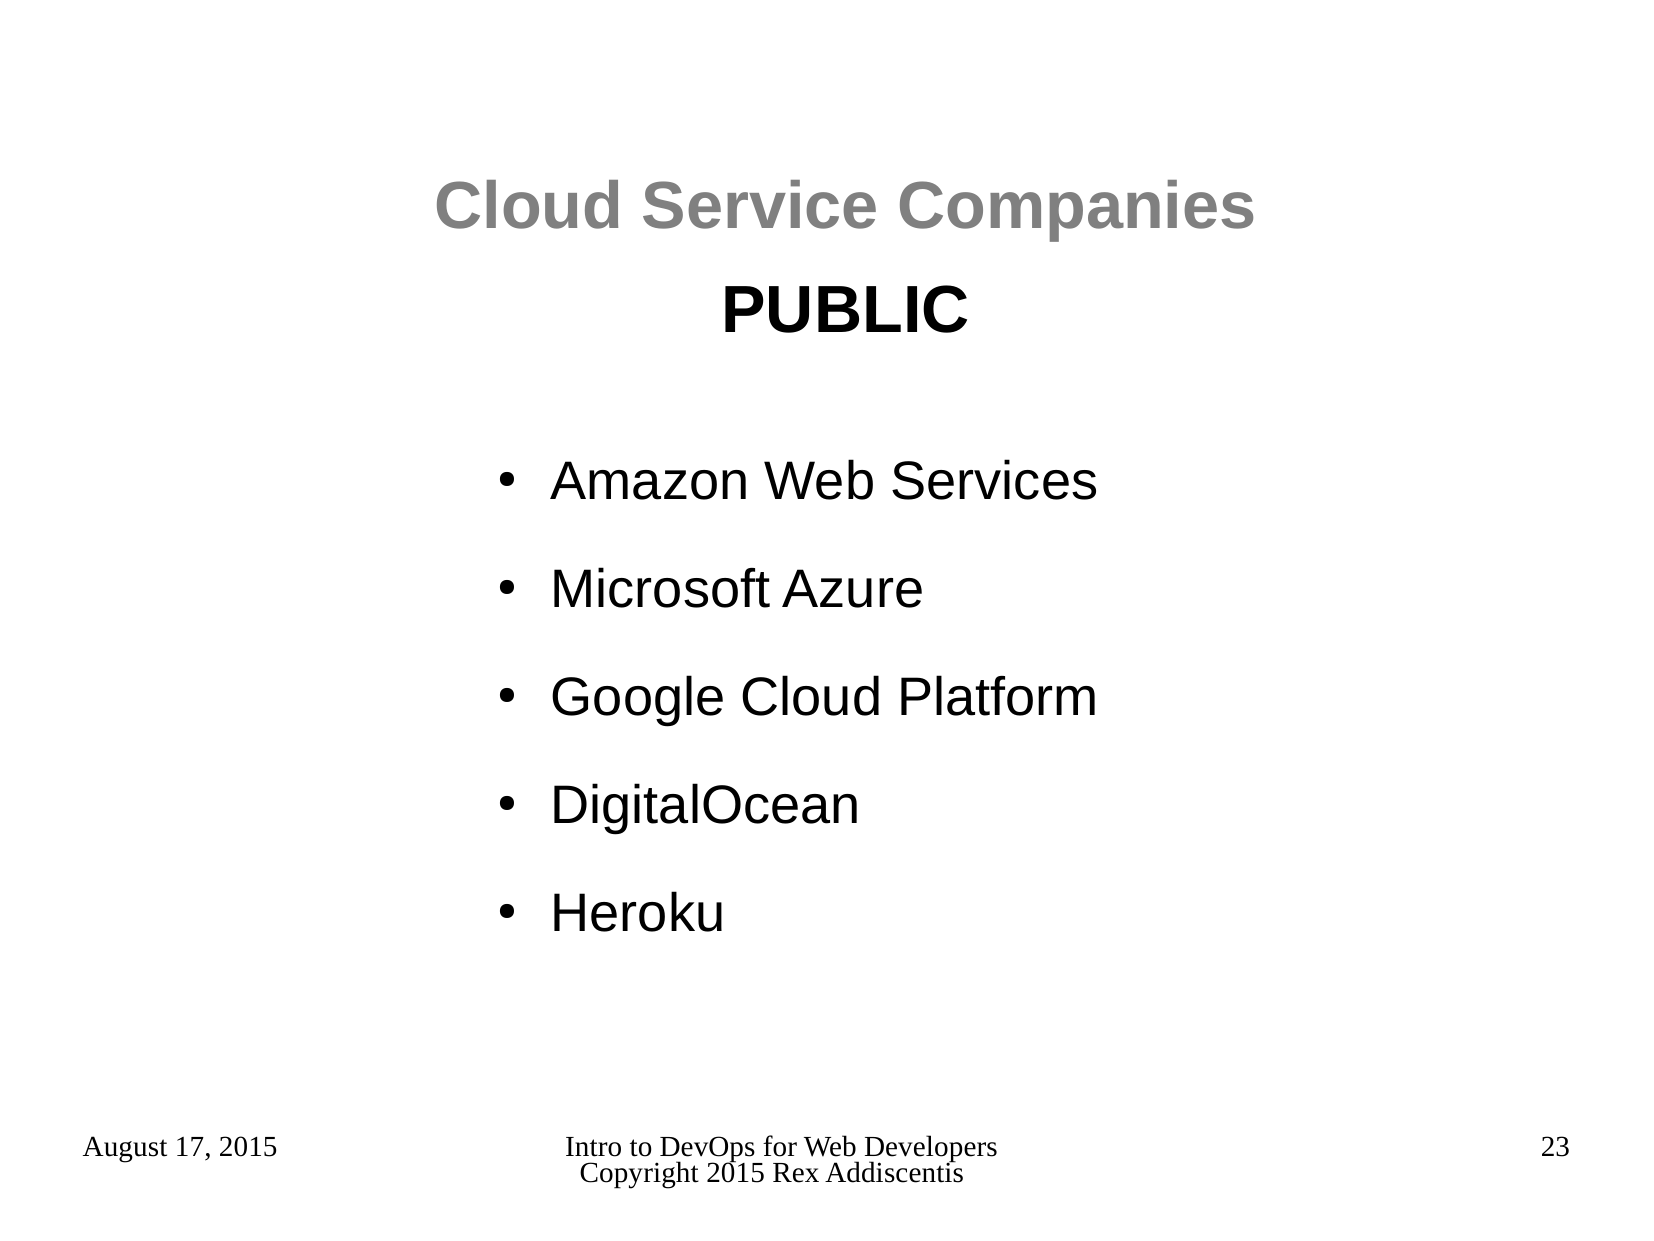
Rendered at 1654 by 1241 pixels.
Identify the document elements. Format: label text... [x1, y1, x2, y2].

list Amazon Web Services Microsoft Azure Google Cloud Platform DigitalOcean Heroku [479, 450, 1218, 1014]
subtitle Cloud Service Companies PUBLIC [101, 73, 1590, 347]
